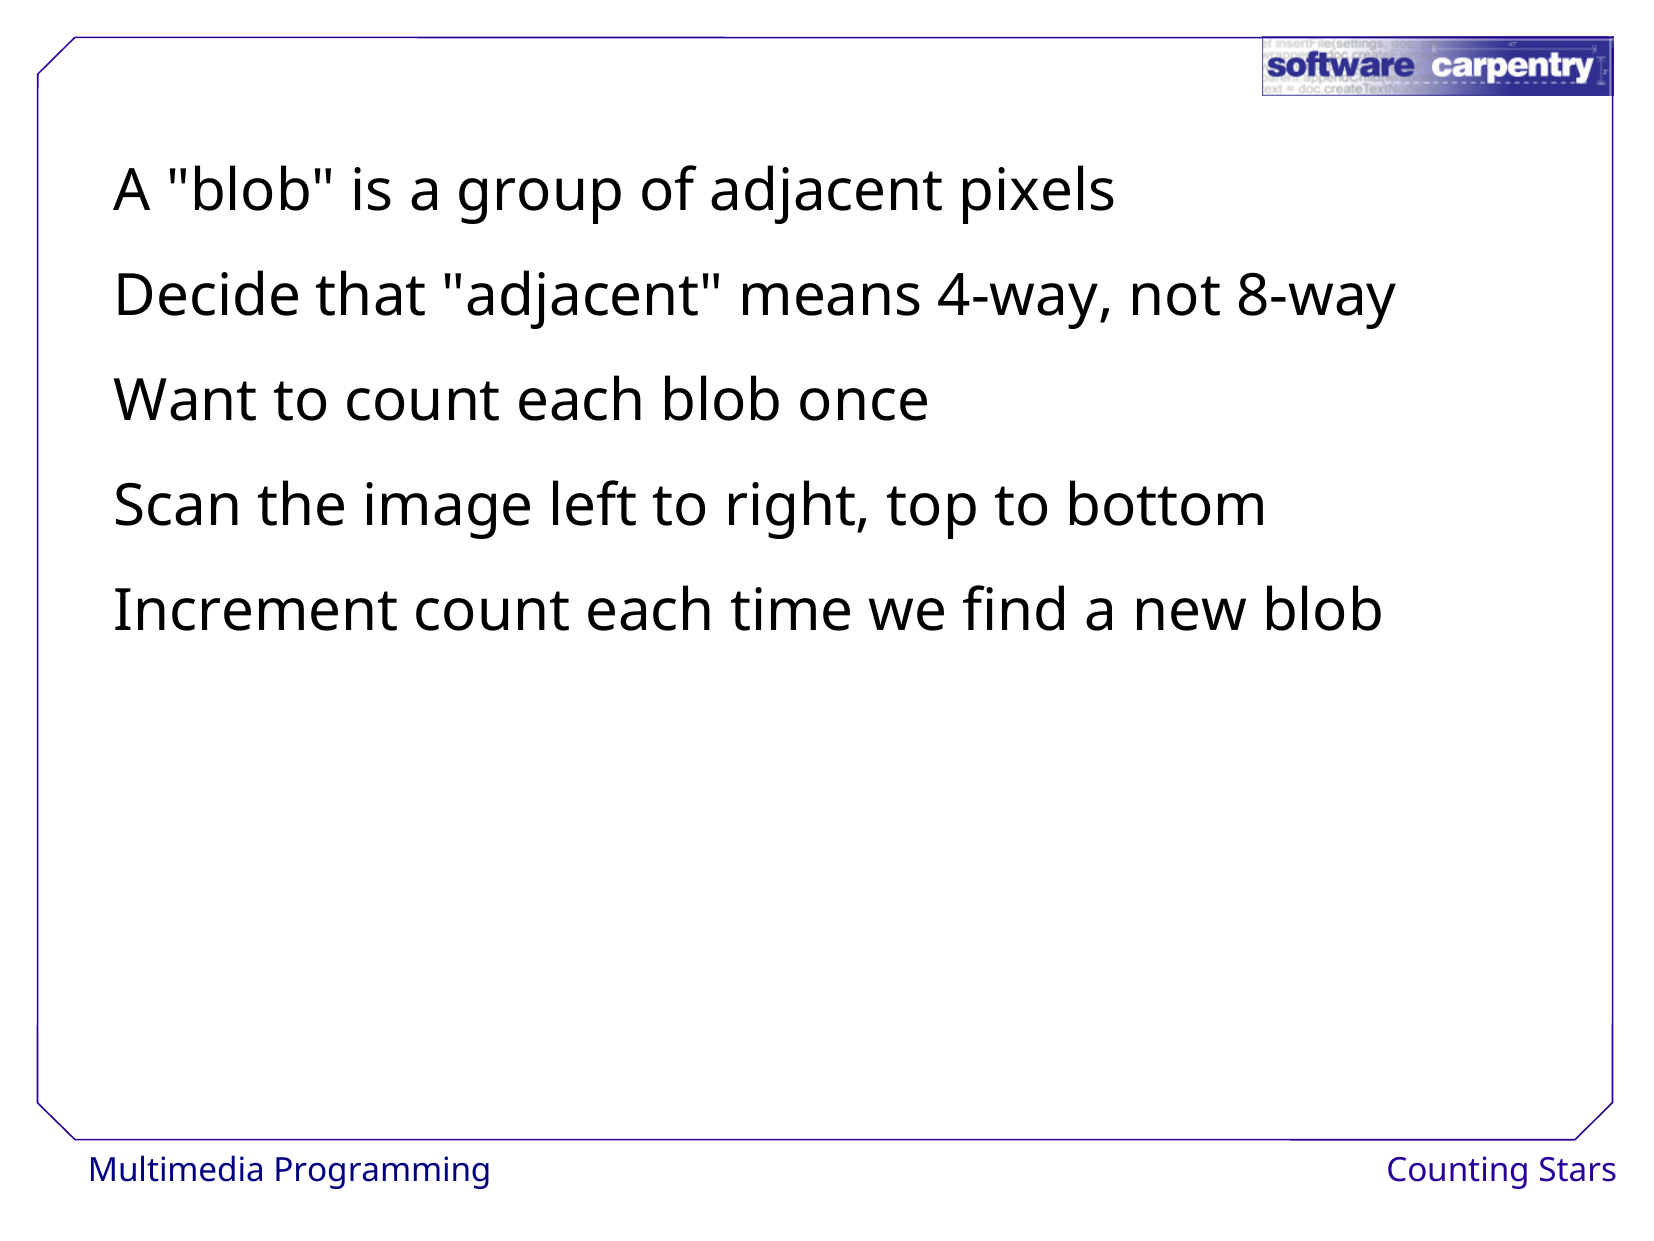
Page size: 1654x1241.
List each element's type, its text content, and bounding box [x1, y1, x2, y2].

text_box A "blob" is a group of adjacent pixels Decide that "adjacent" means 4-way, not 8-way Want to count each blob once Scan the image left to right, top to bottom Increment count each time we find a new blob [99, 109, 1593, 650]
picture [1262, 36, 1614, 96]
